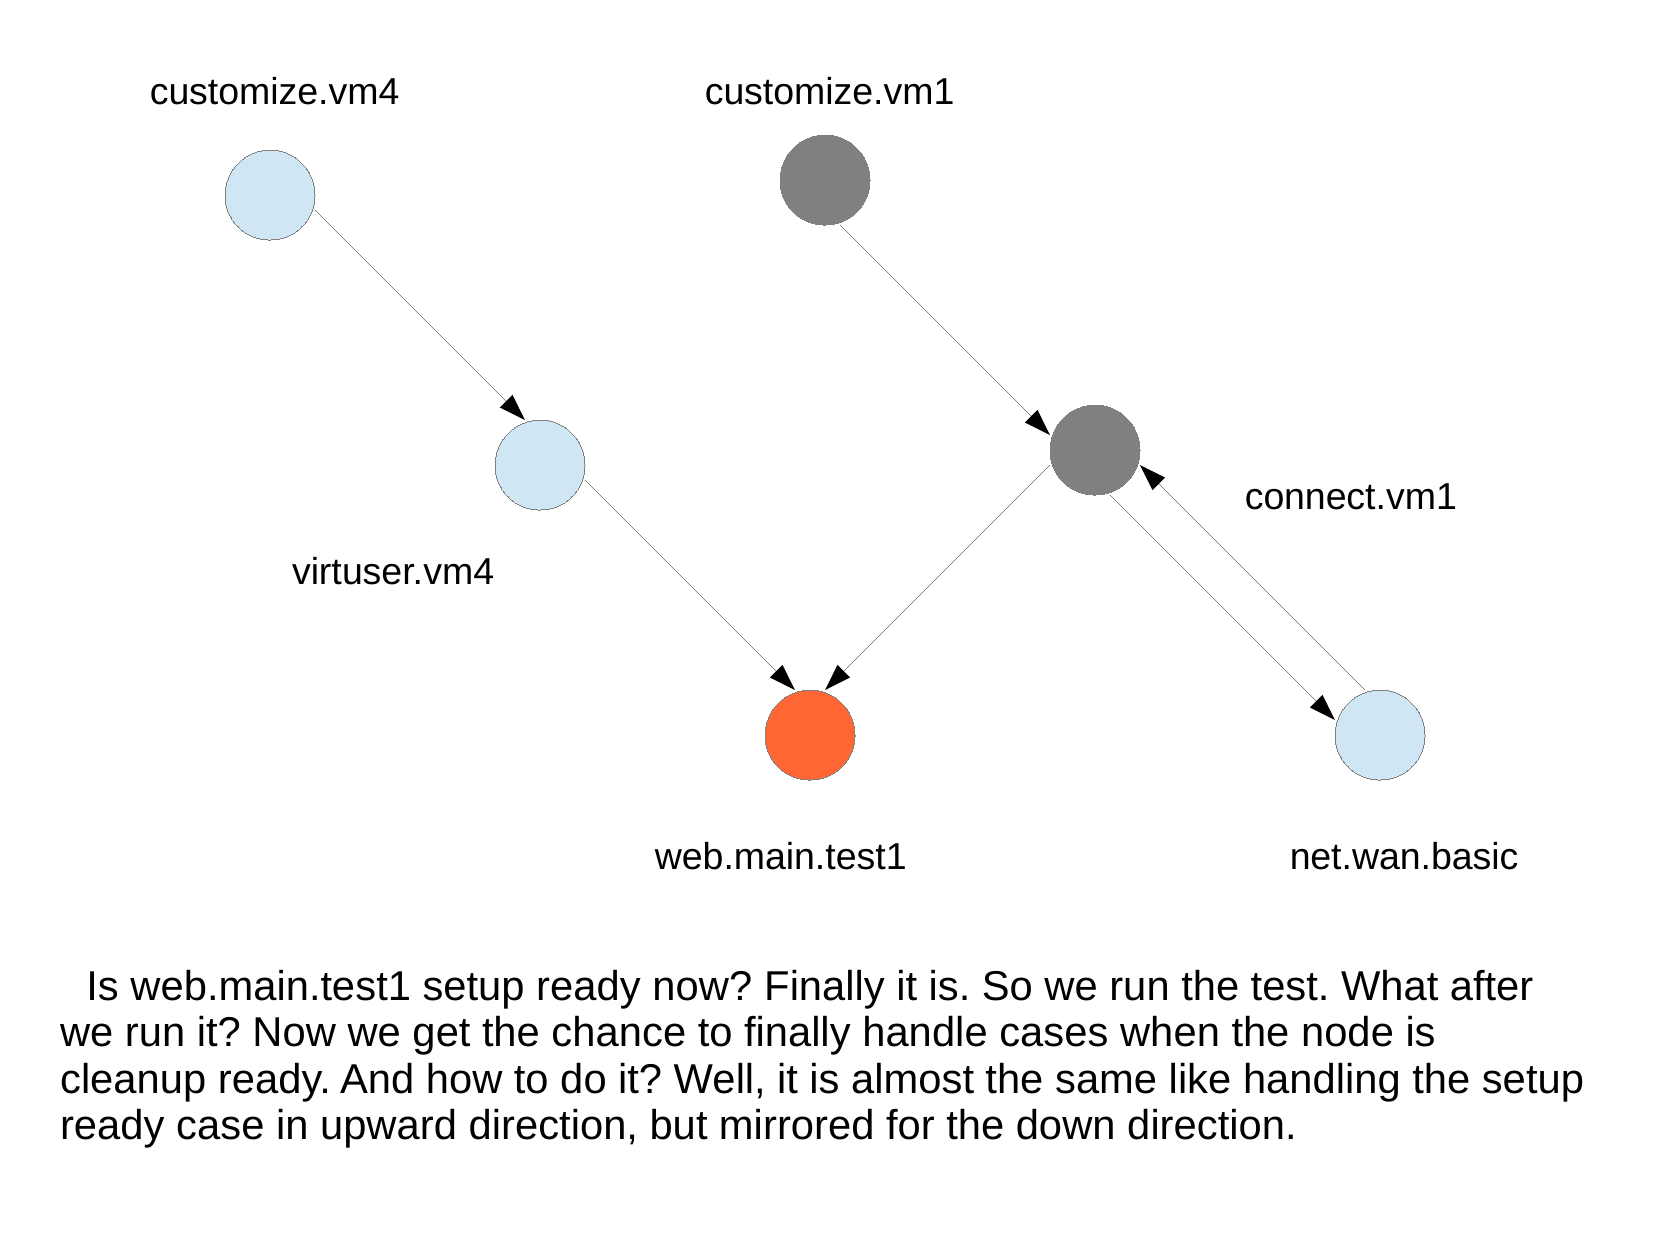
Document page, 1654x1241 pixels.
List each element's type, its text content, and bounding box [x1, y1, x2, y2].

text_box net.wan.basic [1275, 828, 1580, 886]
text_box web.main.test1 [640, 828, 958, 886]
text_box [765, 690, 856, 781]
text_box virtuser.vm4 [277, 543, 541, 601]
text_box [1335, 690, 1426, 781]
text_box [1050, 405, 1141, 496]
text_box customize.vm4 [135, 63, 456, 121]
text_box [225, 150, 316, 241]
text_box Is web.main.test1 setup ready now? Finally it is. So we run the test. What after we run it? Now we get the chance to finally handle cases when the node is cleanup ready. And how to do it? Well, it is almost the same like handling the setup ready case in upward direction, but mirrored for the down direction. [60, 940, 1591, 1171]
text_box connect.vm1 [1230, 468, 1545, 526]
text_box [495, 420, 586, 511]
text_box [780, 135, 871, 226]
text_box customize.vm1 [690, 63, 1011, 121]
